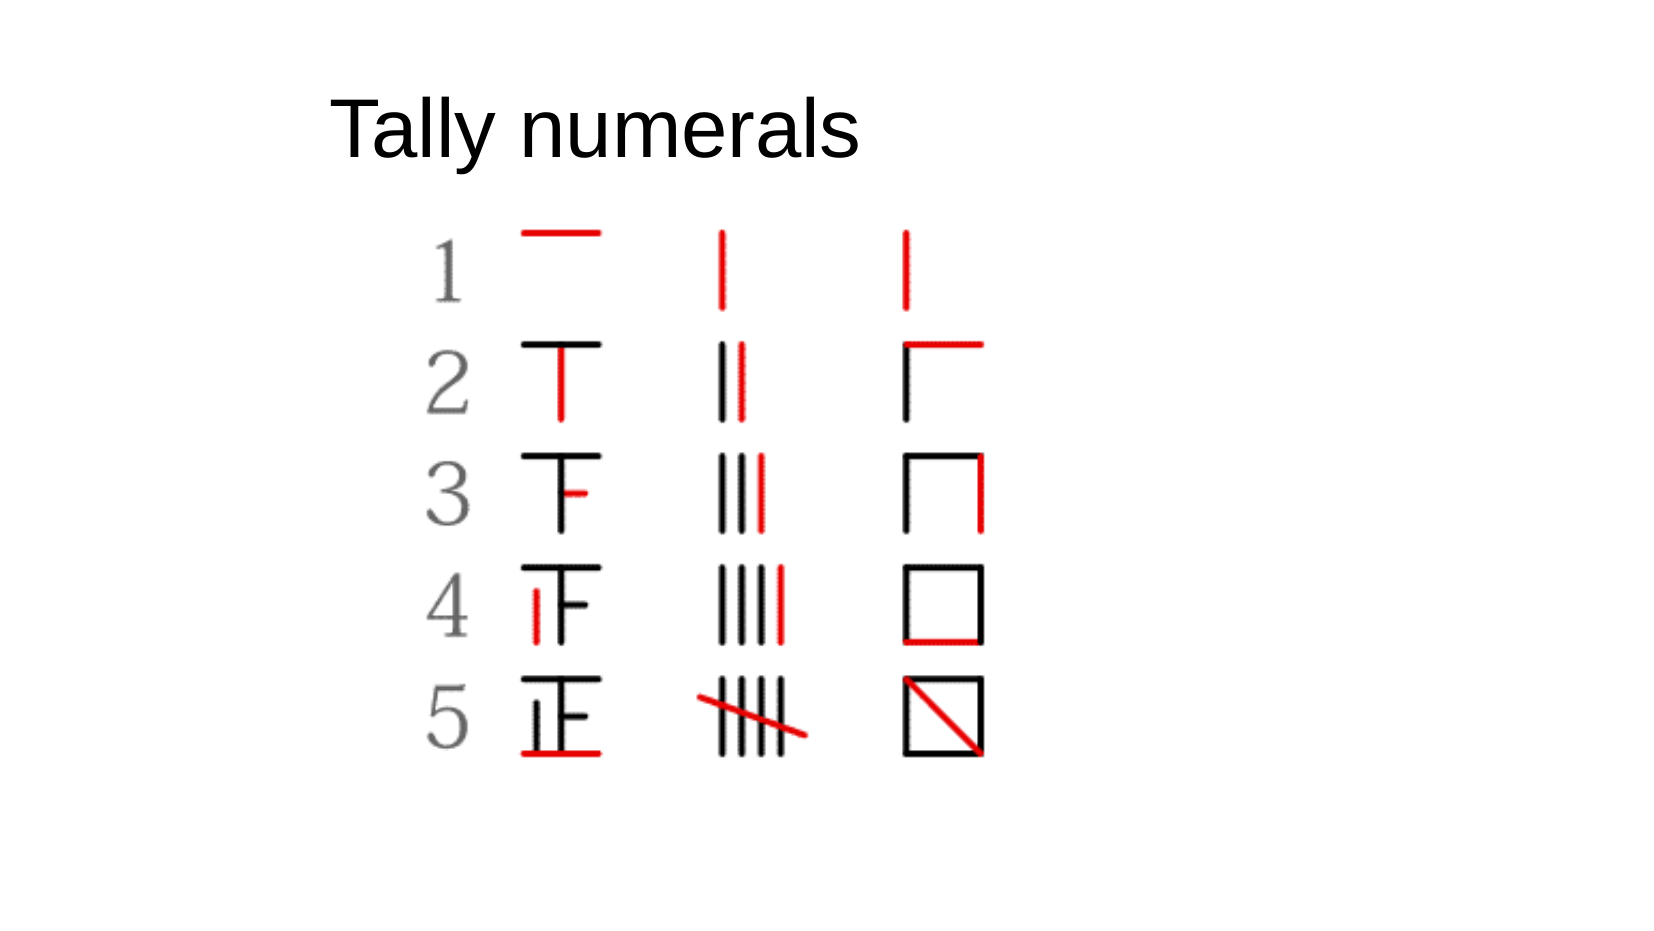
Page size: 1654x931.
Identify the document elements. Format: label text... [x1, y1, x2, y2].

text_box Tally numerals [315, 75, 1231, 183]
picture [406, 209, 1006, 779]
